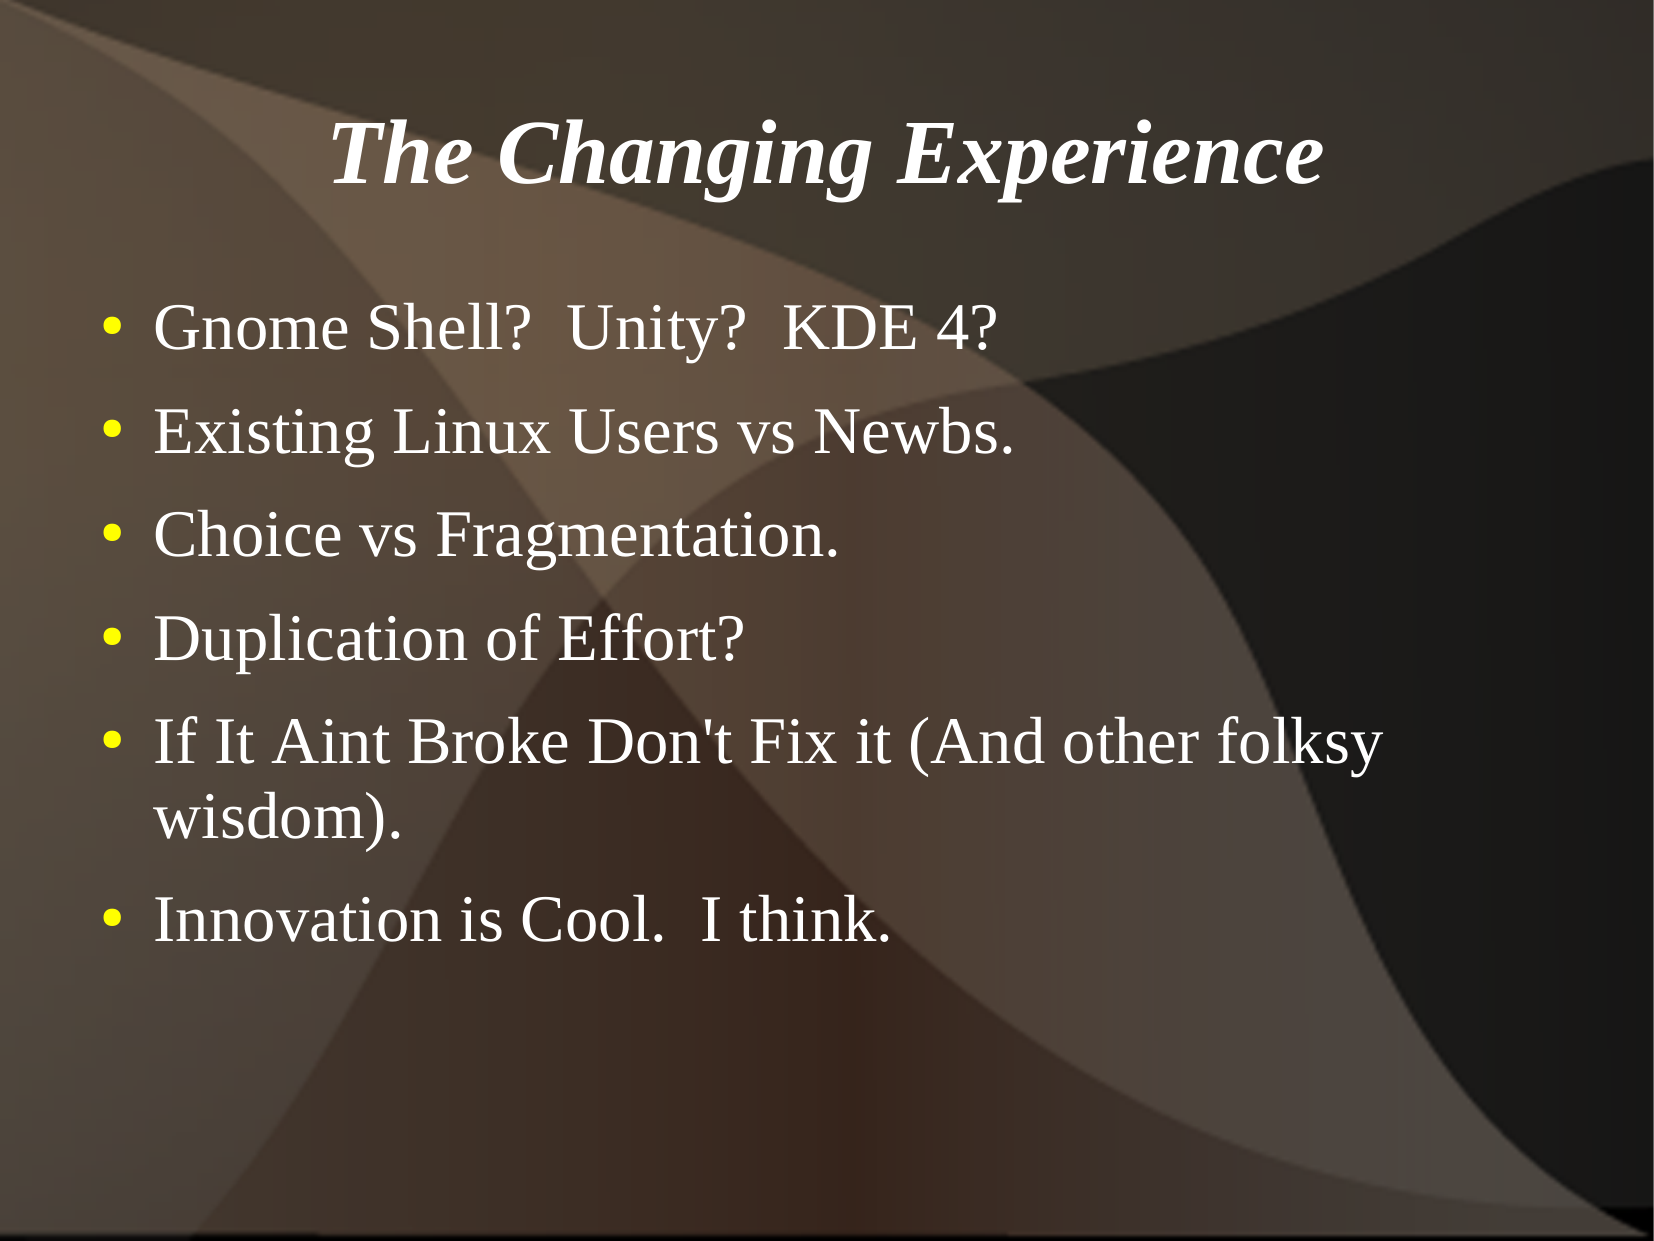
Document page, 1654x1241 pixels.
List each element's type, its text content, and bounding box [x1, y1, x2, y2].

picture [0, 0, 1654, 1241]
title The Changing Experience [82, 56, 1571, 250]
list Gnome Shell? Unity? KDE 4? Existing Linux Users vs Newbs. Choice vs Fragmentation. Duplication of Effort? If It Aint Broke Don't Fix it (And other folksy wisdom). Innovation is Cool. I think. [82, 290, 1571, 1094]
